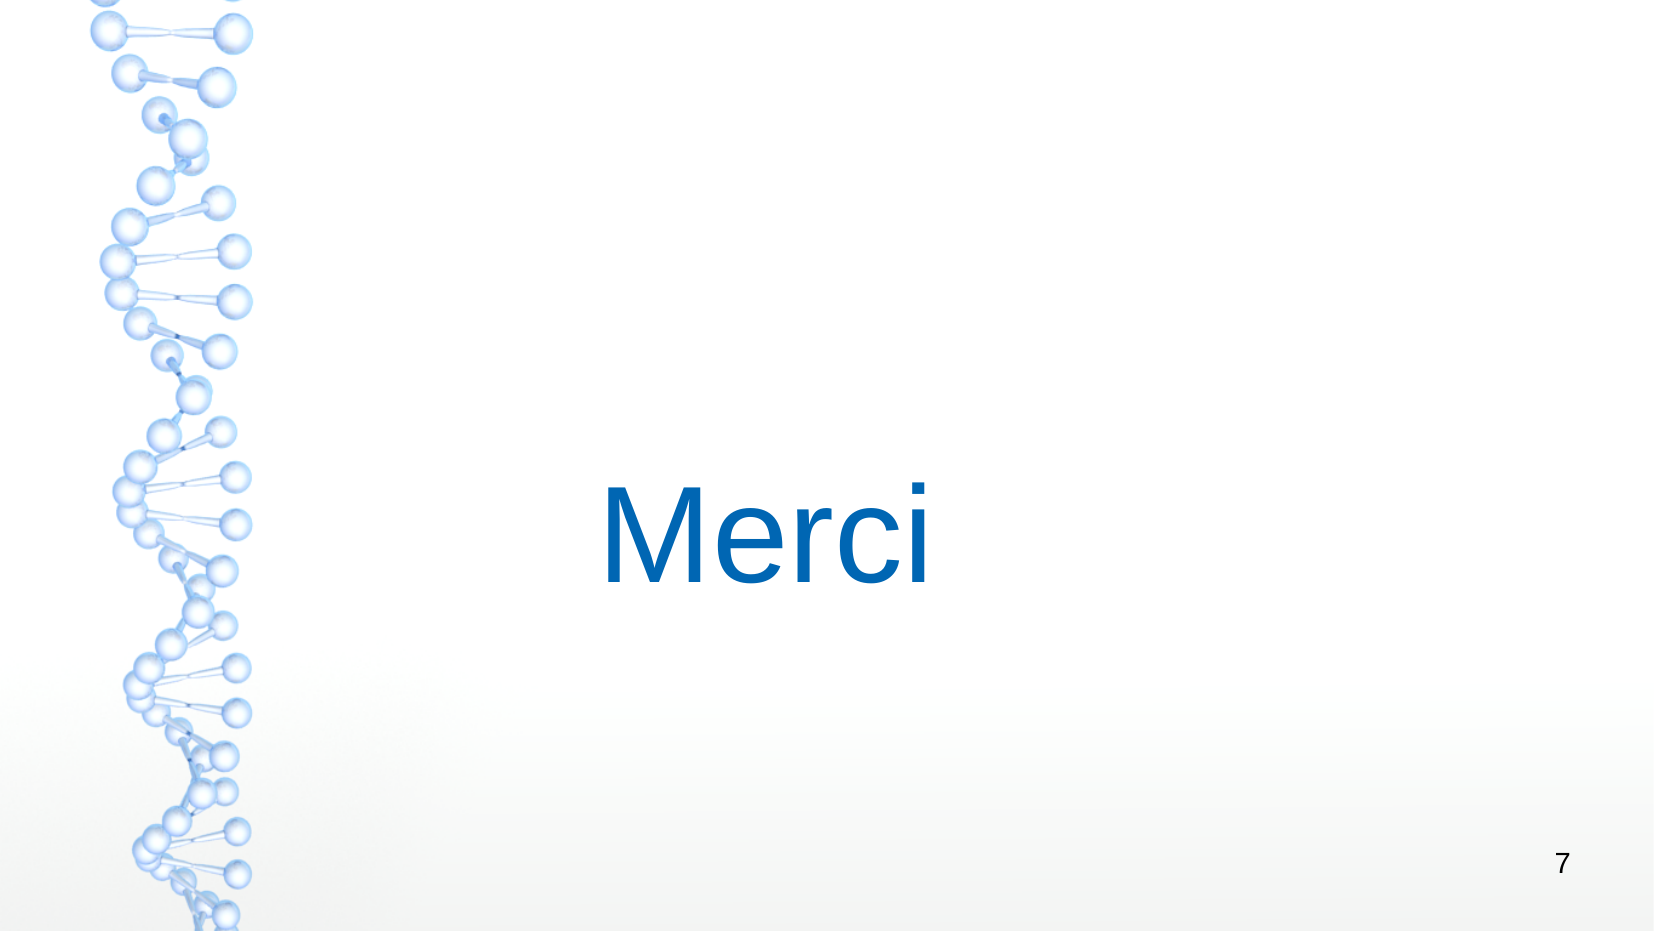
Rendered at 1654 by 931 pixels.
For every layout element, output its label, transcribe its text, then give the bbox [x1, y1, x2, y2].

picture [0, 0, 1654, 931]
list Merci [265, 224, 1595, 764]
